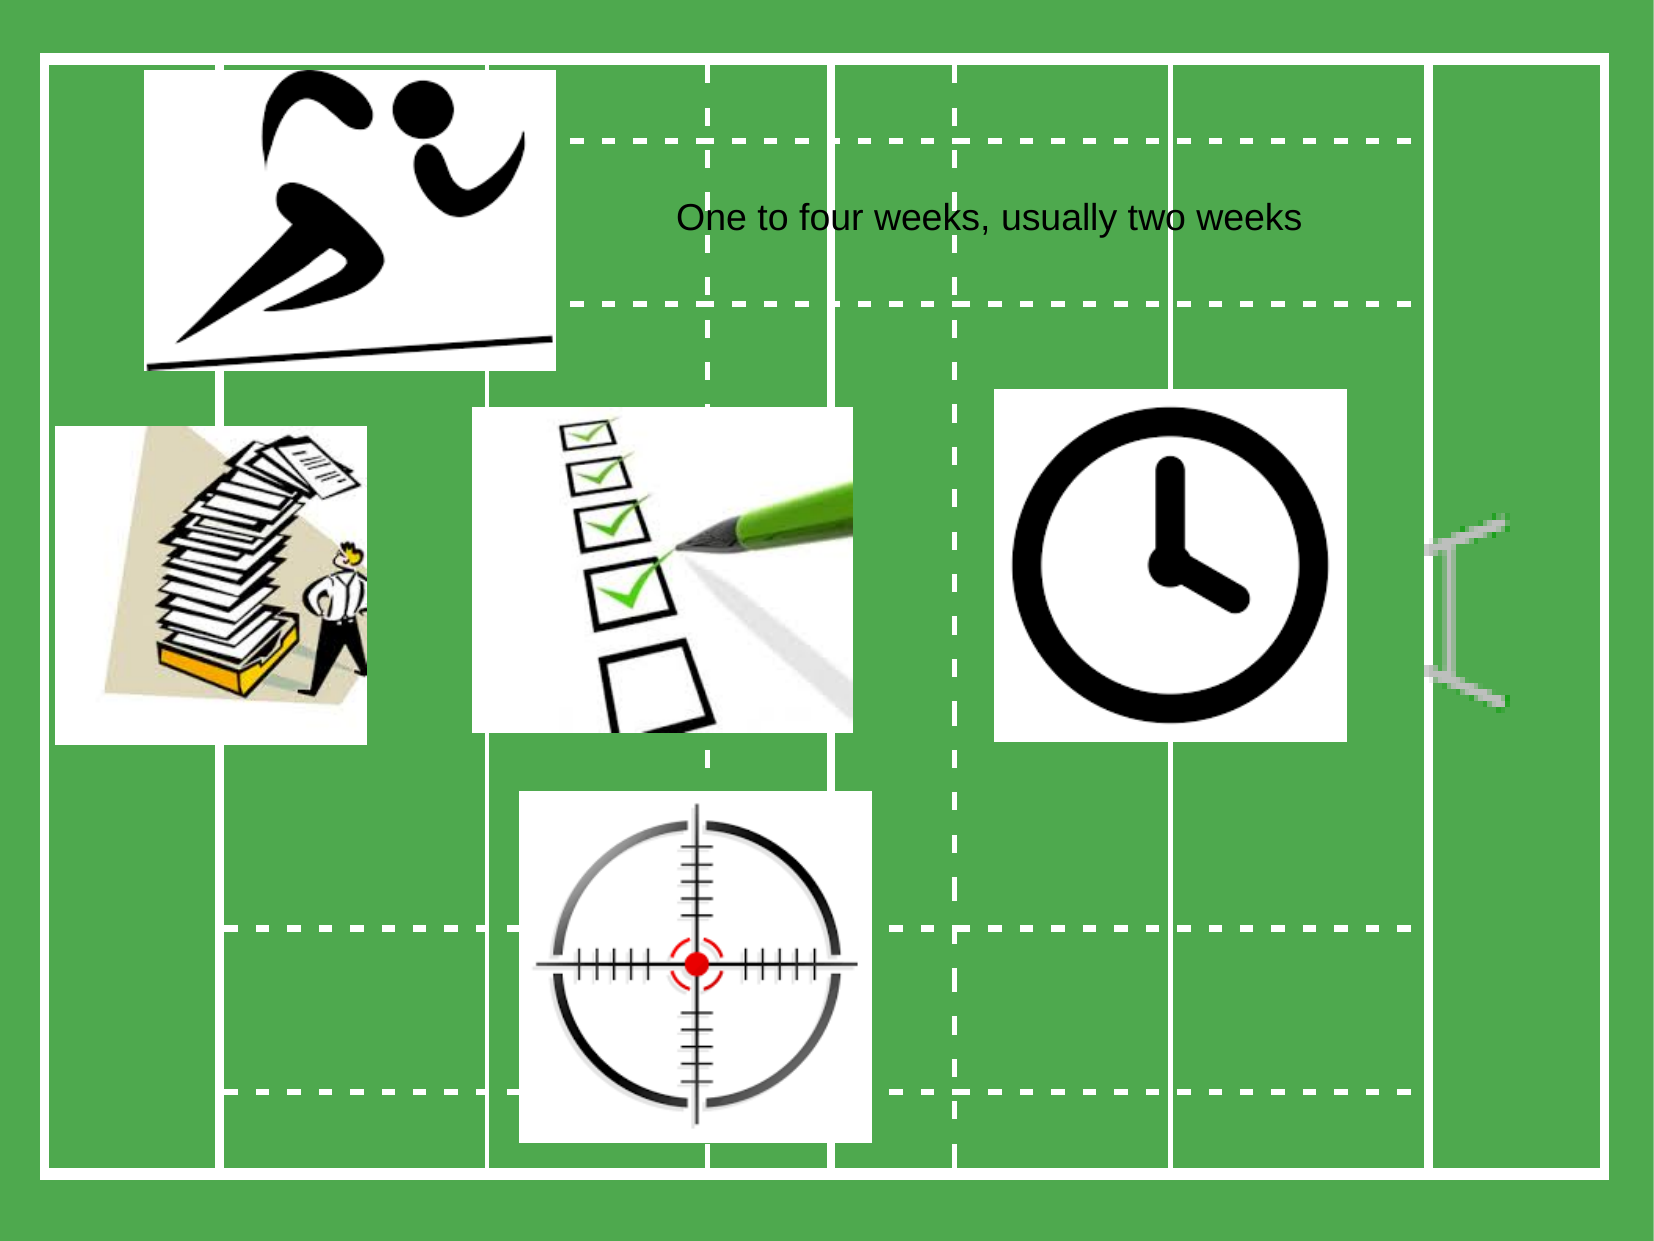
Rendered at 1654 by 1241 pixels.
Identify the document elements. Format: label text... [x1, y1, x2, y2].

text_box One to four weeks, usually two weeks [661, 188, 1318, 246]
picture [0, 0, 1654, 1241]
